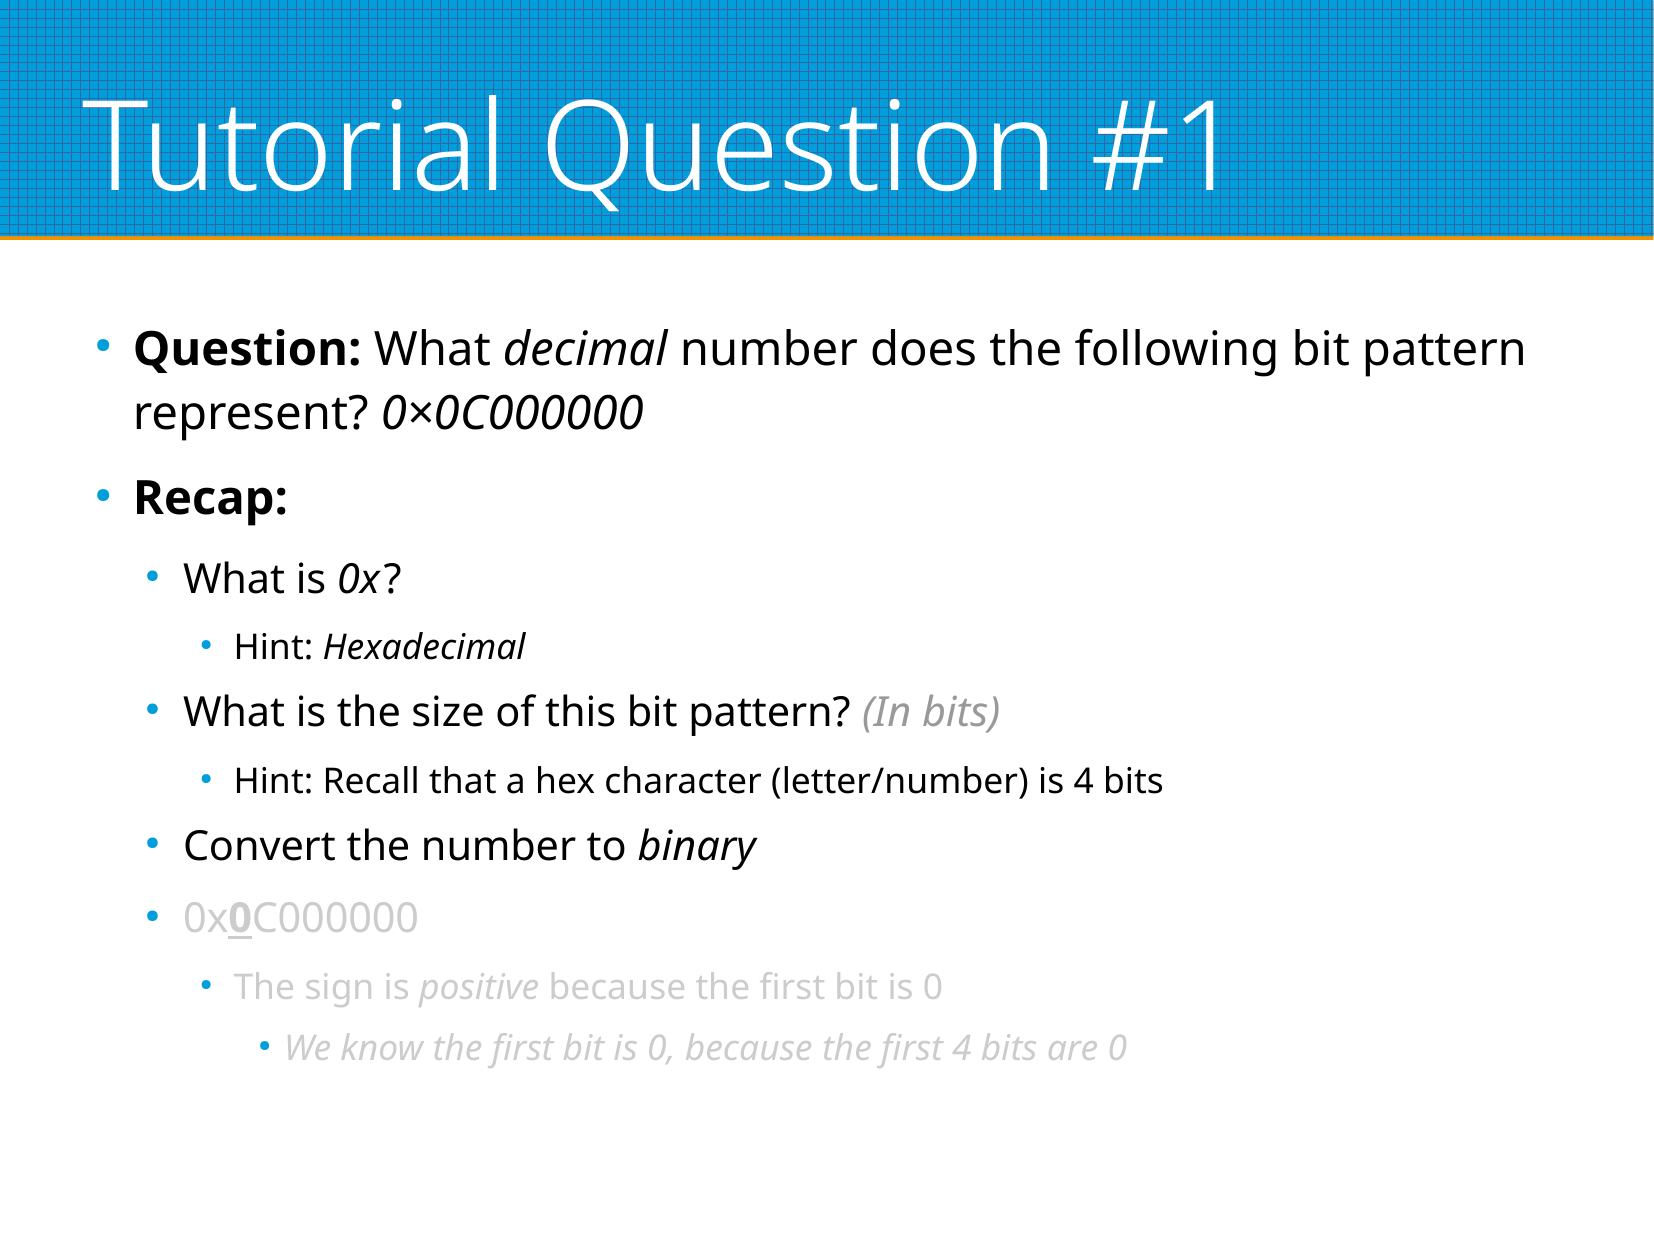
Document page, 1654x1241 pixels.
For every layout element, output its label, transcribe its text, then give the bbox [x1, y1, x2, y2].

list Question: What decimal number does the following bit pattern represent? 0×0C000000 Recap: What is 0x? Hint: Hexadecimal What is the size of this bit pattern? (In bits) Hint: Recall that a hex character (letter/number) is 4 bits Convert the number to binary 0x0C000000 The sign is positive because the first bit is 0 We know the first bit is 0, because the first 4 bits are 0 [82, 314, 1563, 1081]
title Tutorial Question #1 [82, 19, 1571, 227]
